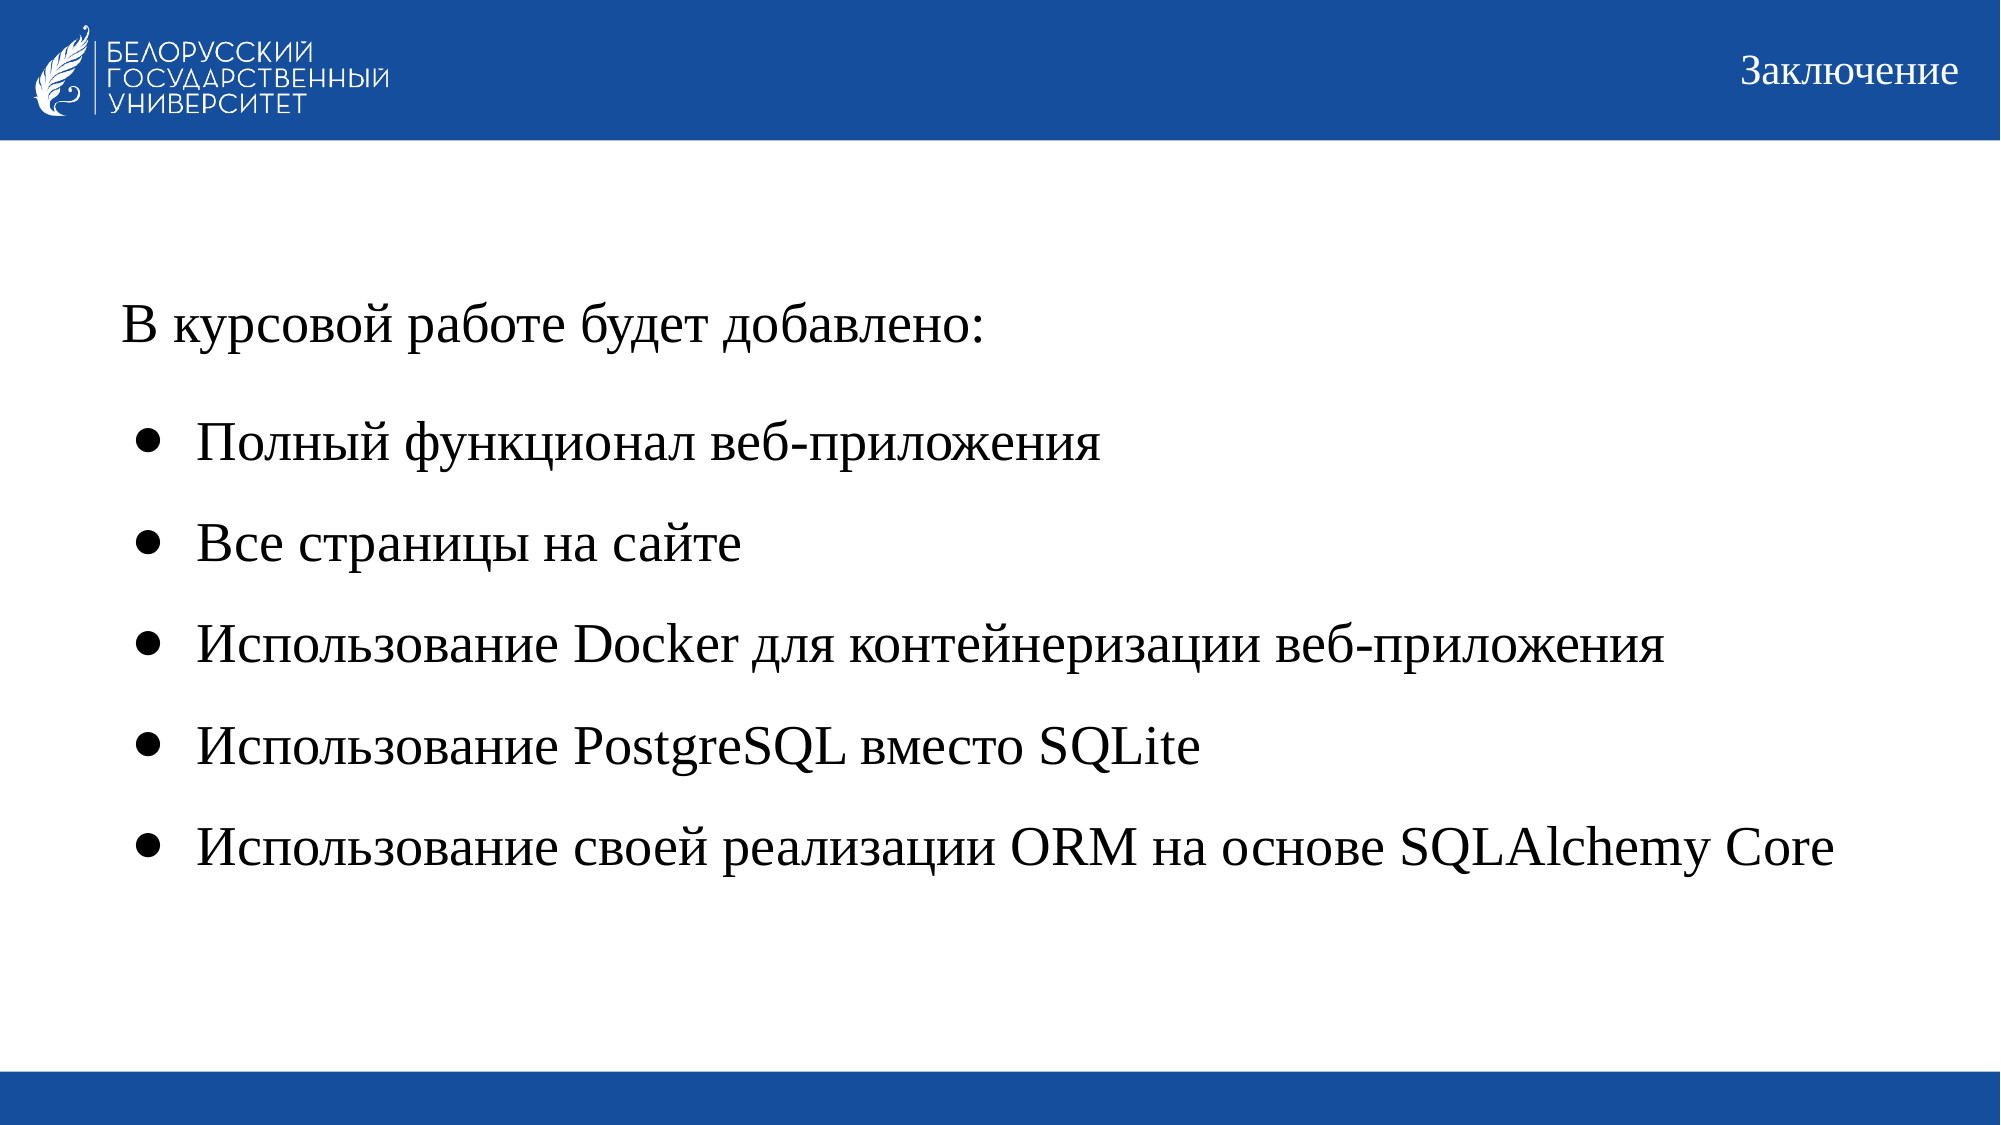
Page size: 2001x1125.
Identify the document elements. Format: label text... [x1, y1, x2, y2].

list В курсовой работе будет добавлено: Полный функционал веб-приложения Все страницы на сайте Использование Docker для контейнеризации веб-приложения Использование PostgreSQL вместо SQLite Использование своей реализации ORM на основе SQLAlchemy Core [106, 245, 1894, 880]
title Заключение [537, 6, 1975, 134]
picture [33, 25, 388, 116]
